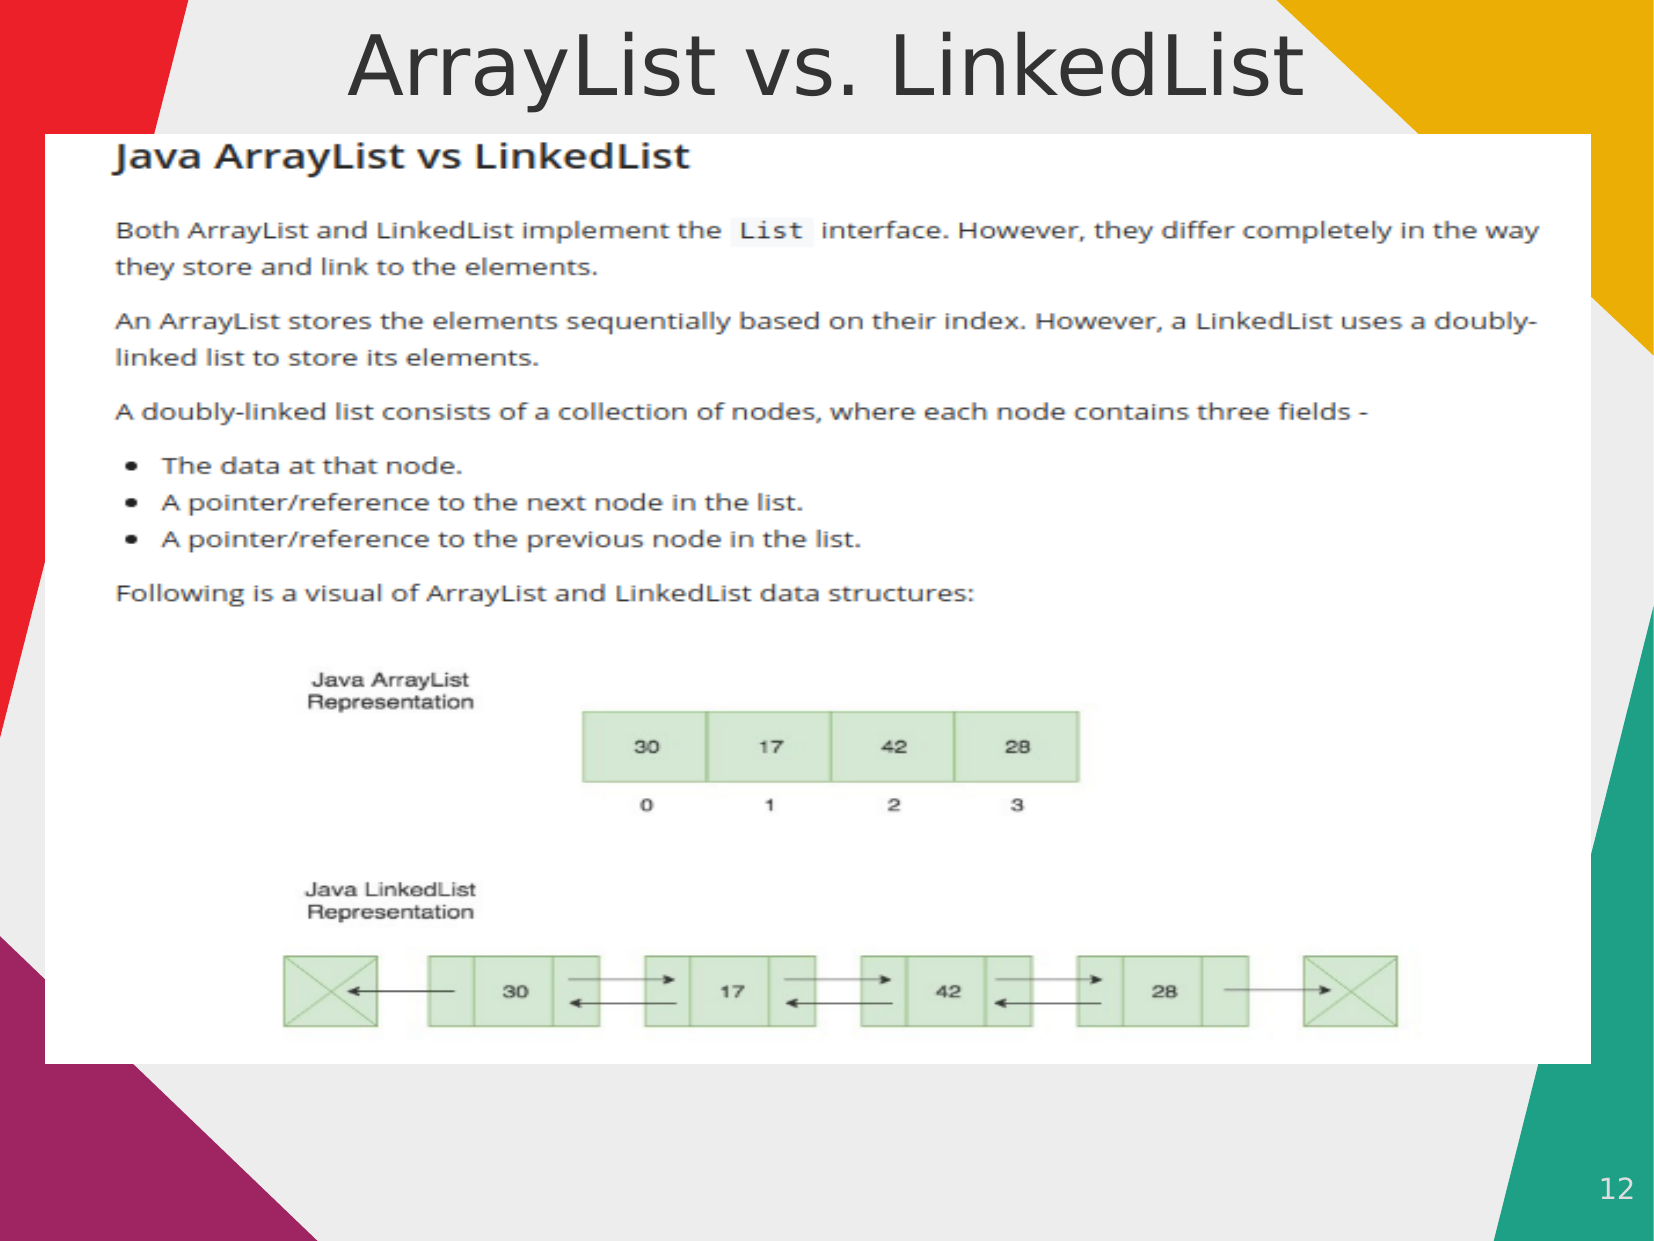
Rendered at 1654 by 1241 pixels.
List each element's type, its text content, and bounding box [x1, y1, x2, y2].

title ArrayList vs. LinkedList [114, 0, 1539, 134]
picture [45, 134, 1591, 1064]
